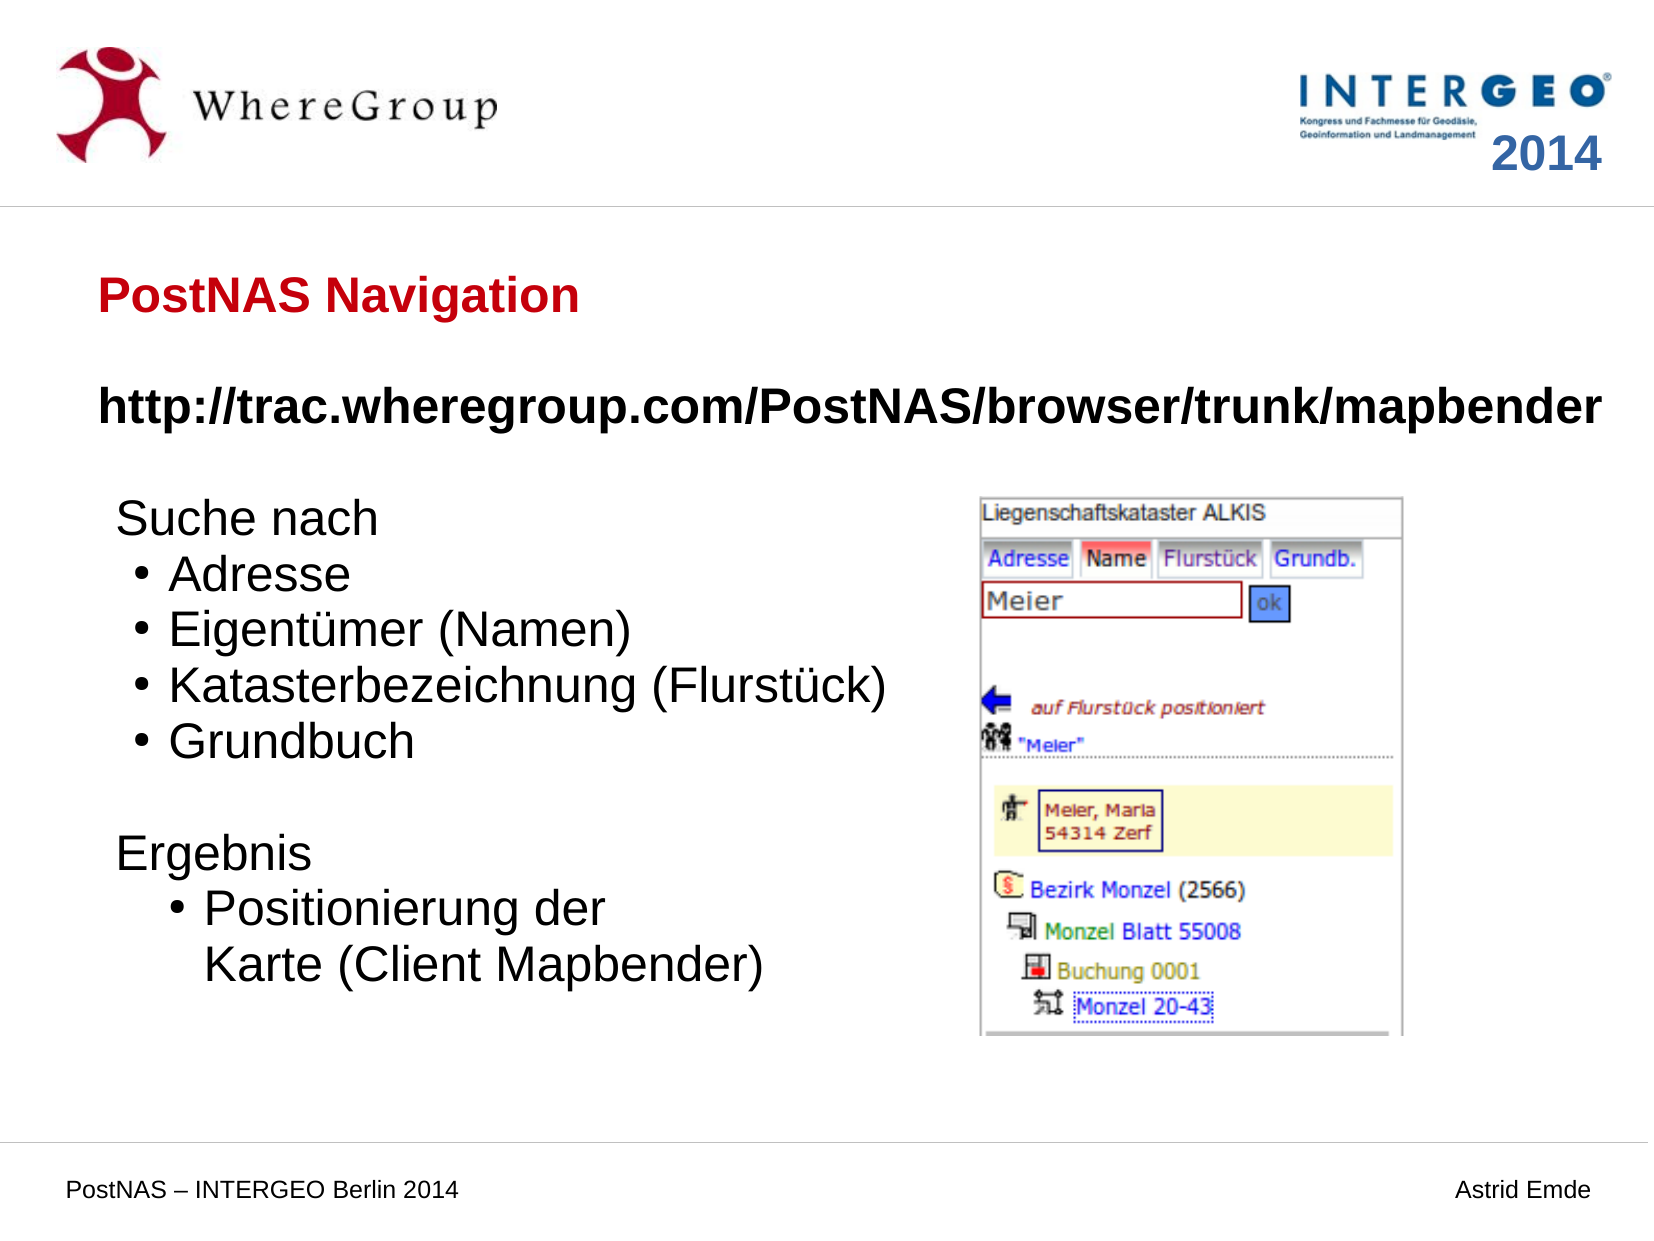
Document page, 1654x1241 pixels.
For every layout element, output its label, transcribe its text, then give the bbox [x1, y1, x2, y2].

picture [1299, 29, 1613, 185]
text_box PostNAS Navigation http://trac.wheregroup.com/PostNAS/browser/trunk/mapbender Suche nach Adresse Eigentümer (Namen) Katasterbezeichnung (Flurstück) Grundbuch Ergebnis Positionierung der Karte (Client Mapbender) [82, 259, 1595, 1087]
picture [976, 496, 1406, 1036]
picture [56, 47, 497, 163]
